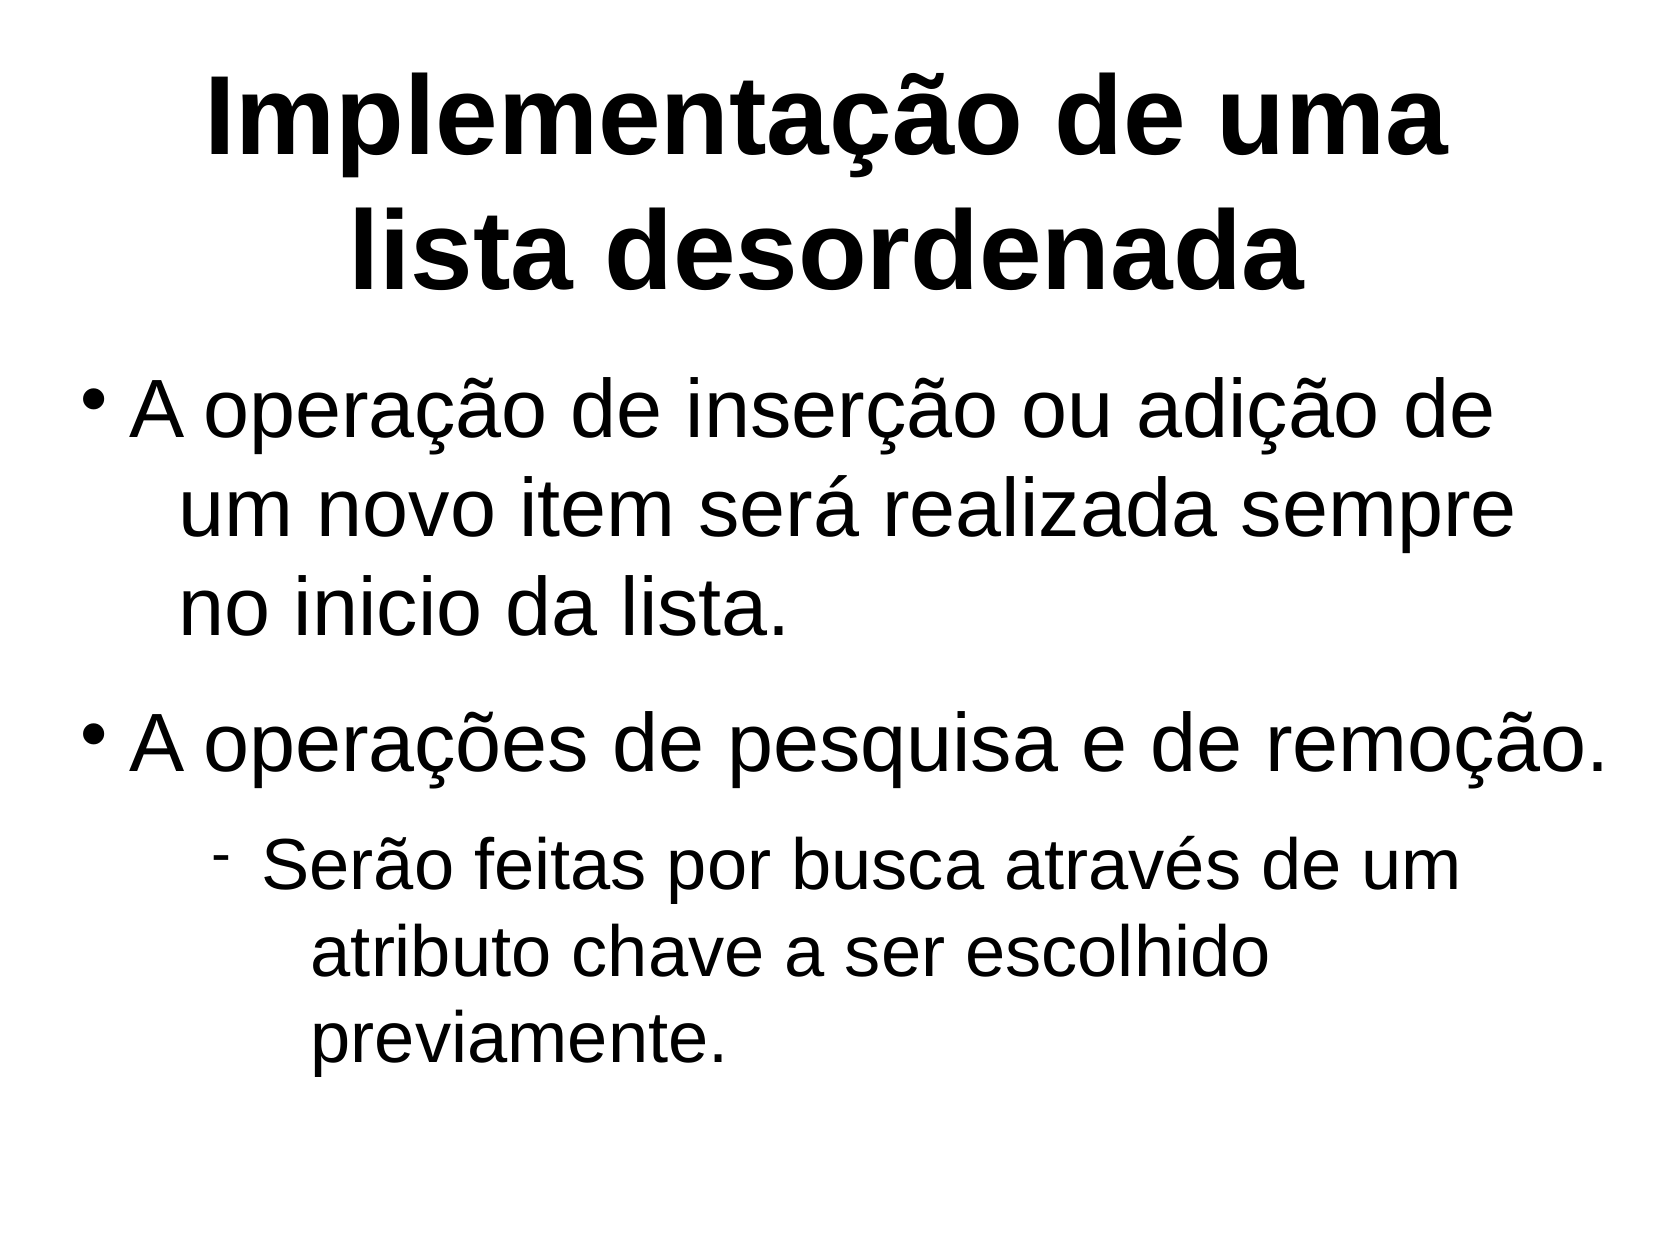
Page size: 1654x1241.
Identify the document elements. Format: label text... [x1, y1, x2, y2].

text_box Implementação de uma lista desordenada [83, 35, 1571, 319]
text_box A operação de inserção ou adição de um novo item será realizada sempre no inicio da lista. A operações de pesquisa e de remoção. Serão feitas por busca através de um atributo chave a ser escolhido previamente. [47, 354, 1618, 1157]
